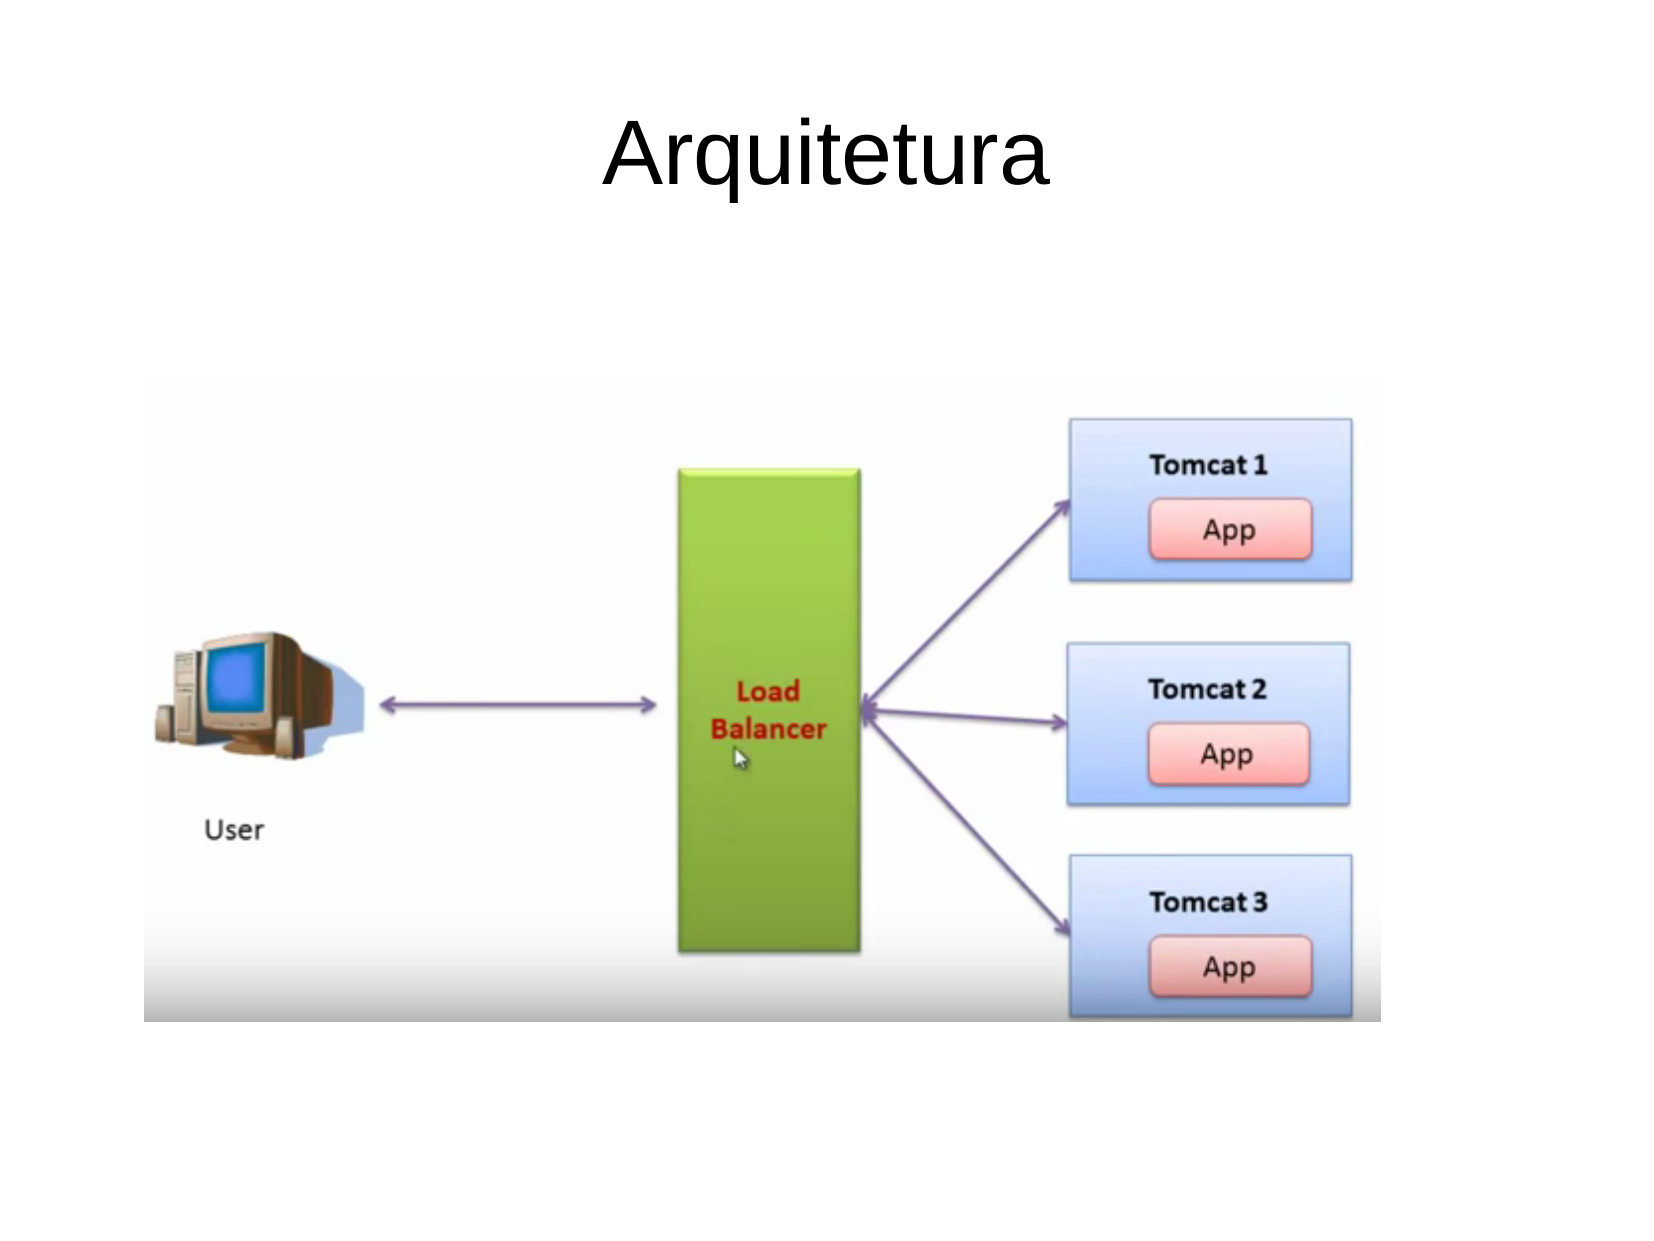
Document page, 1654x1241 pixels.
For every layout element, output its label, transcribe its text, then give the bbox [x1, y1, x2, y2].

title Arquitetura [82, 49, 1571, 257]
picture [144, 379, 1381, 1022]
